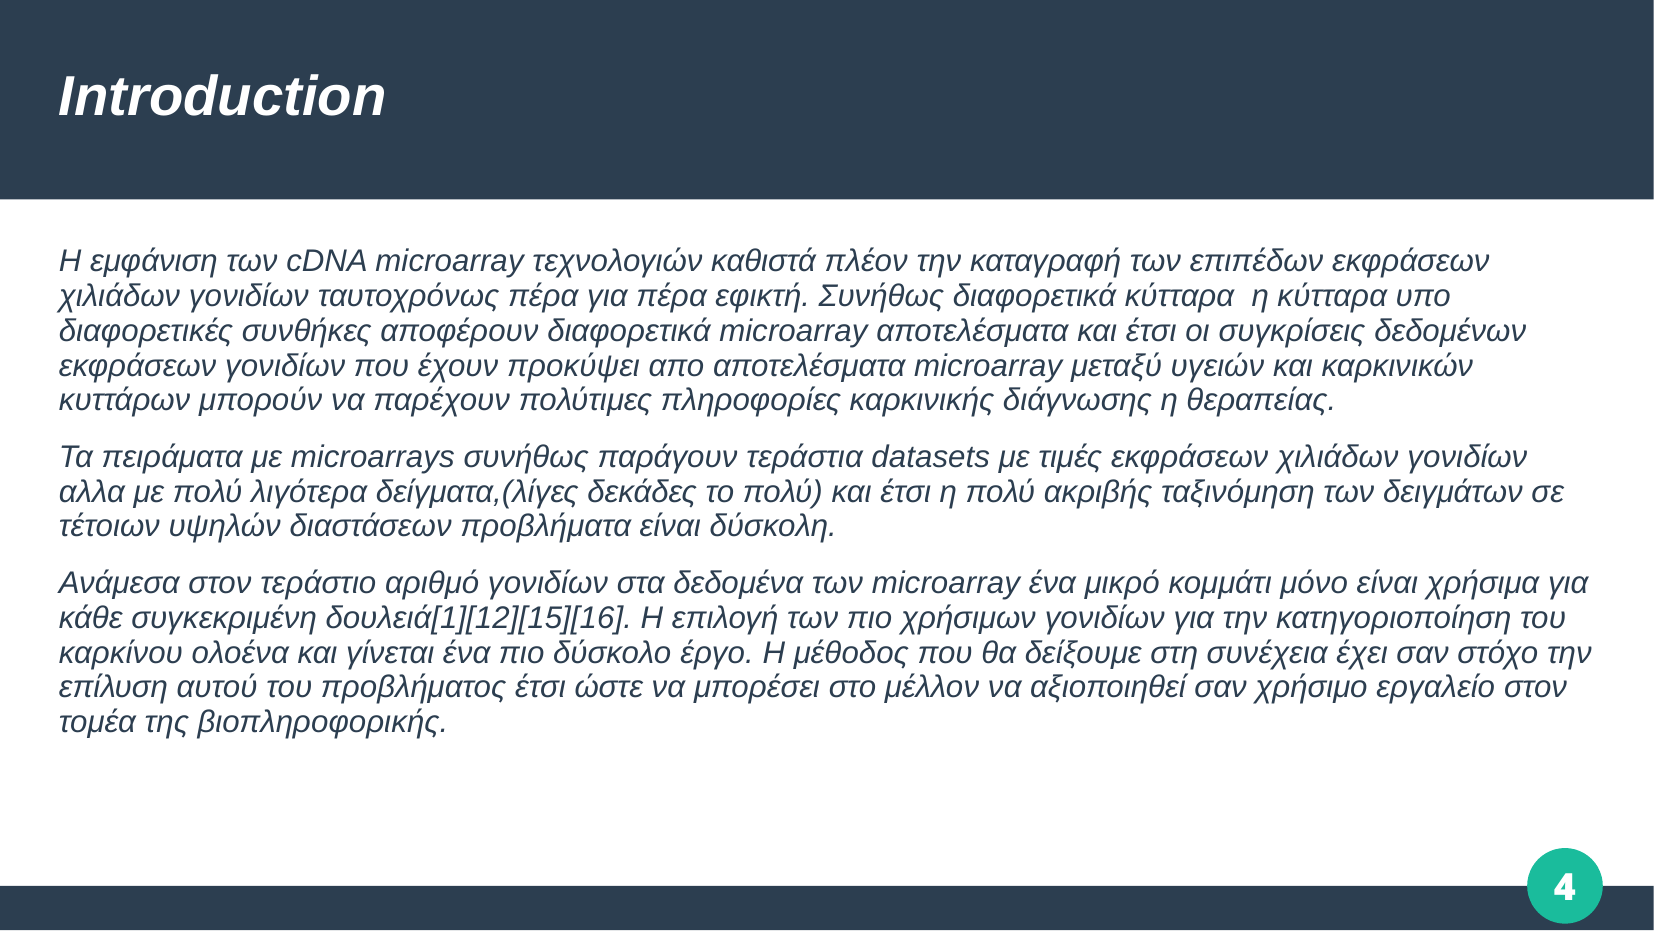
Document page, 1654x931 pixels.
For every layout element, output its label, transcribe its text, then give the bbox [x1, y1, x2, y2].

title Introduction [59, 37, 1595, 156]
list Η εμφάνιση των cDNA microarray τεχνολογιών καθιστά πλέον την καταγραφή των επιπέδων εκφράσεων χιλιάδων γονιδίων ταυτοχρόνως πέρα για πέρα εφικτή. Συνήθως διαφορετικά κύτταρα η κύτταρα υπο διαφορετικές συνθήκες αποφέρουν διαφορετικά microarray αποτελέσματα και έτσι οι συγκρίσεις δεδομένων εκφράσεων γονιδίων που έχουν προκύψει απο αποτελέσματα microarray μεταξύ υγειών και καρκινικών κυττάρων μπορούν να παρέχουν πολύτιμες πληροφορίες καρκινικής διάγνωσης η θεραπείας. Τα πειράματα με microarrays συνήθως παράγουν τεράστια datasets με τιμές εκφράσεων χιλιάδων γονιδίων αλλα με πολύ λιγότερα δείγματα,(λίγες δεκάδες το πολύ) και έτσι η πολύ ακριβής ταξινόμηση των δειγμάτων σε τέτοιων υψηλών διαστάσεων προβλήματα είναι δύσκολη. Ανάμεσα στον τεράστιο αριθμό γονιδίων στα δεδομένα των microarray ένα μικρό κομμάτι μόνο είναι χρήσιμα για κάθε συγκεκριμένη δουλειά[1][12][15][16]. Η επιλογή των πιο χρήσιμων γονιδίων για την κατηγοριοποίηση του καρκίνου ολοένα και γίνεται ένα πιο δύσκολο έργο. Η μέθοδος που θα δείξουμε στη συνέχεια έχει σαν στόχο την επίλυση αυτού του προβλήματος έτσι ώστε να μπορέσει στο μέλλον να αξιοποιηθεί σαν χρήσιμο εργαλείο στον τομέα της βιοπληροφορικής. [59, 243, 1595, 796]
